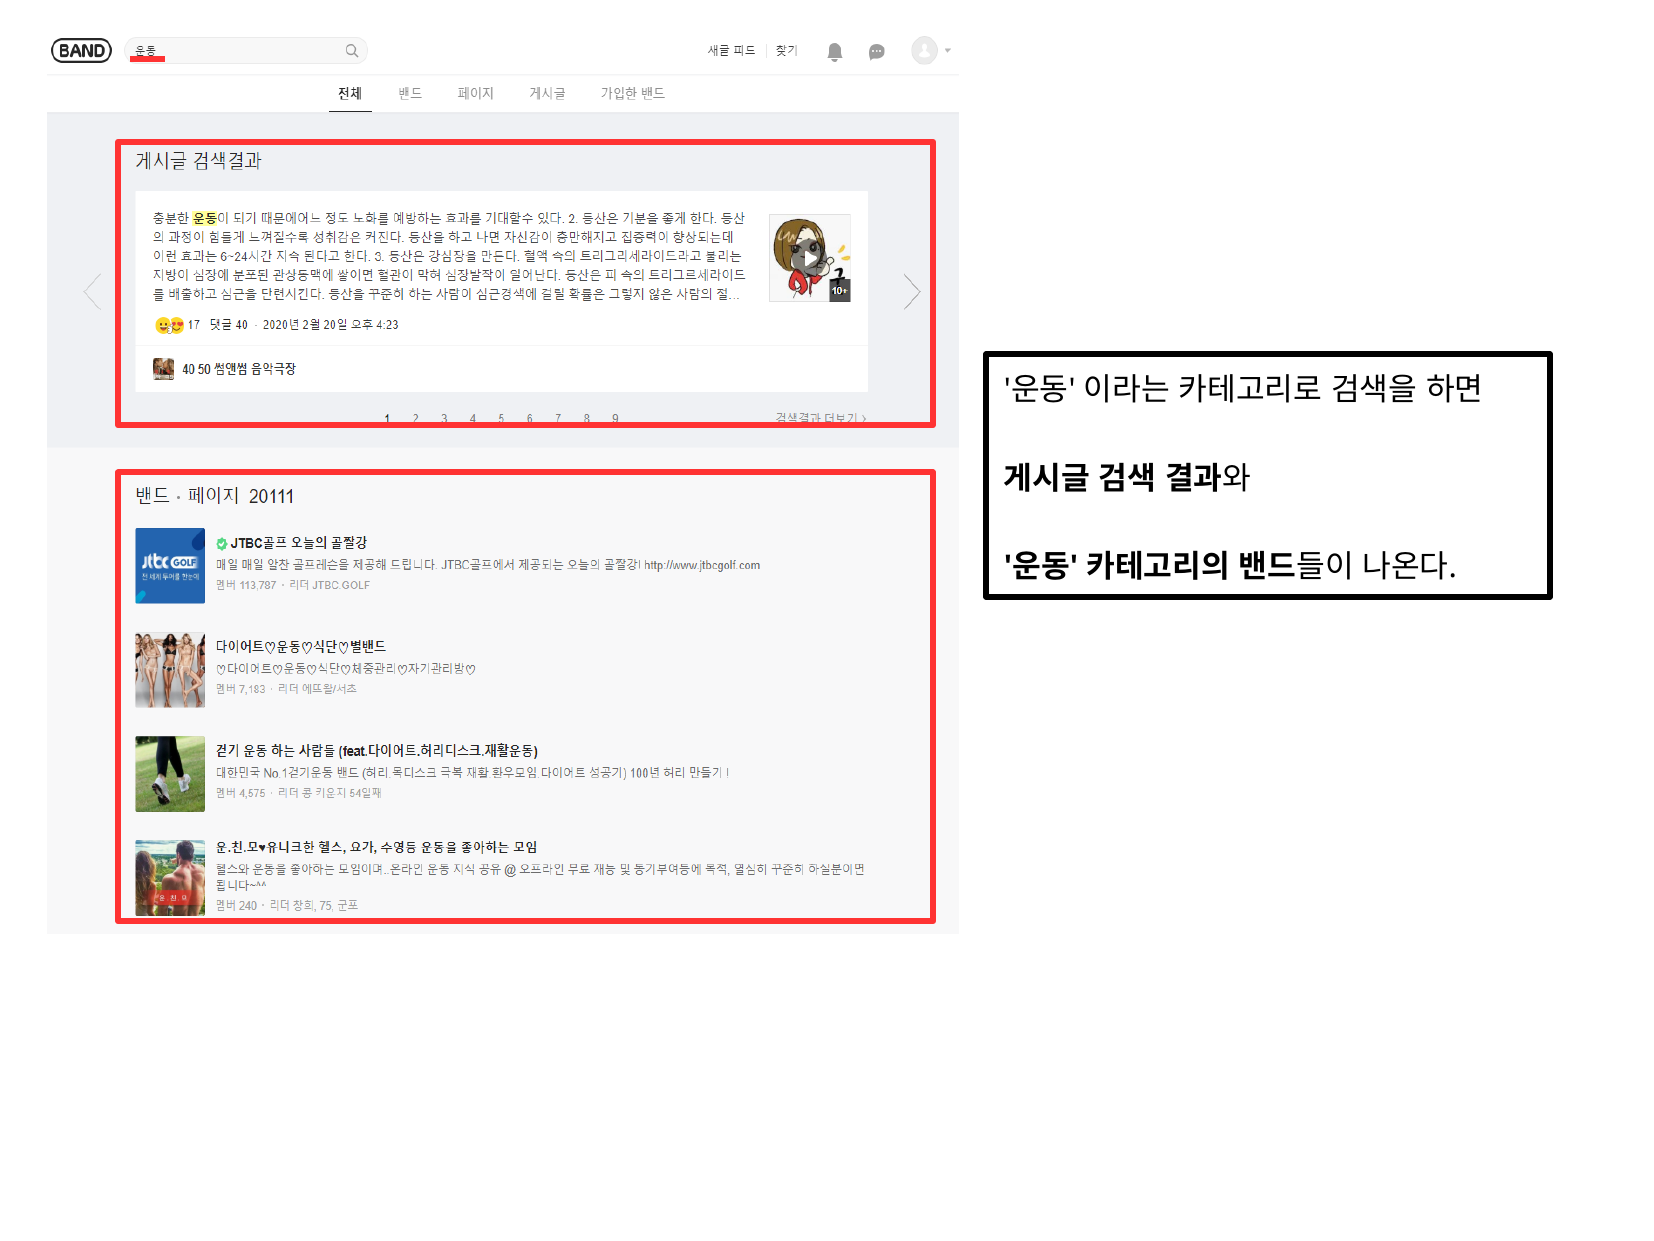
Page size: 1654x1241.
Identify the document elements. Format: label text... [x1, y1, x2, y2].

picture [47, 30, 959, 934]
text_box '운동' 이라는 카테고리로 검색을 하면 게시글 검색 결과와 '운동' 카테고리의 밴드들이 나온다. [986, 354, 1551, 556]
